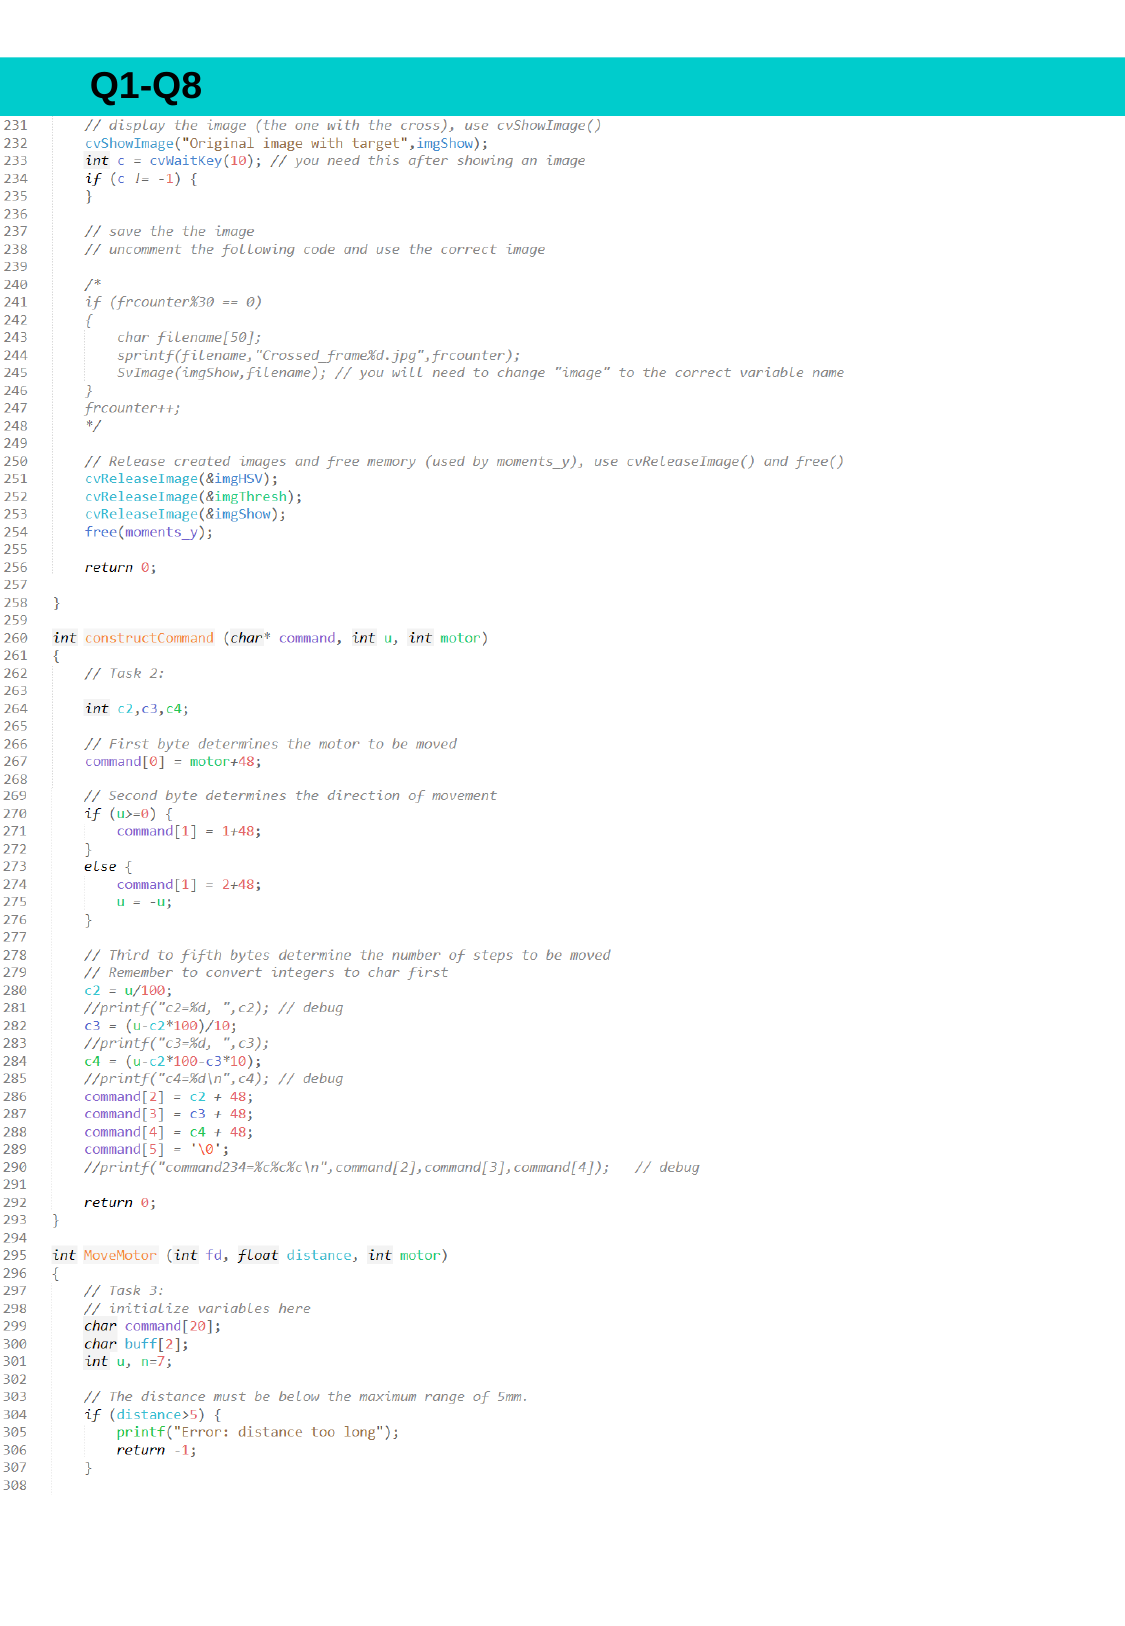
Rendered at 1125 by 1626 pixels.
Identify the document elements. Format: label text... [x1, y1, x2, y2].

text_box Q1-Q8 [0, 57, 1125, 116]
picture [0, 116, 1125, 1495]
